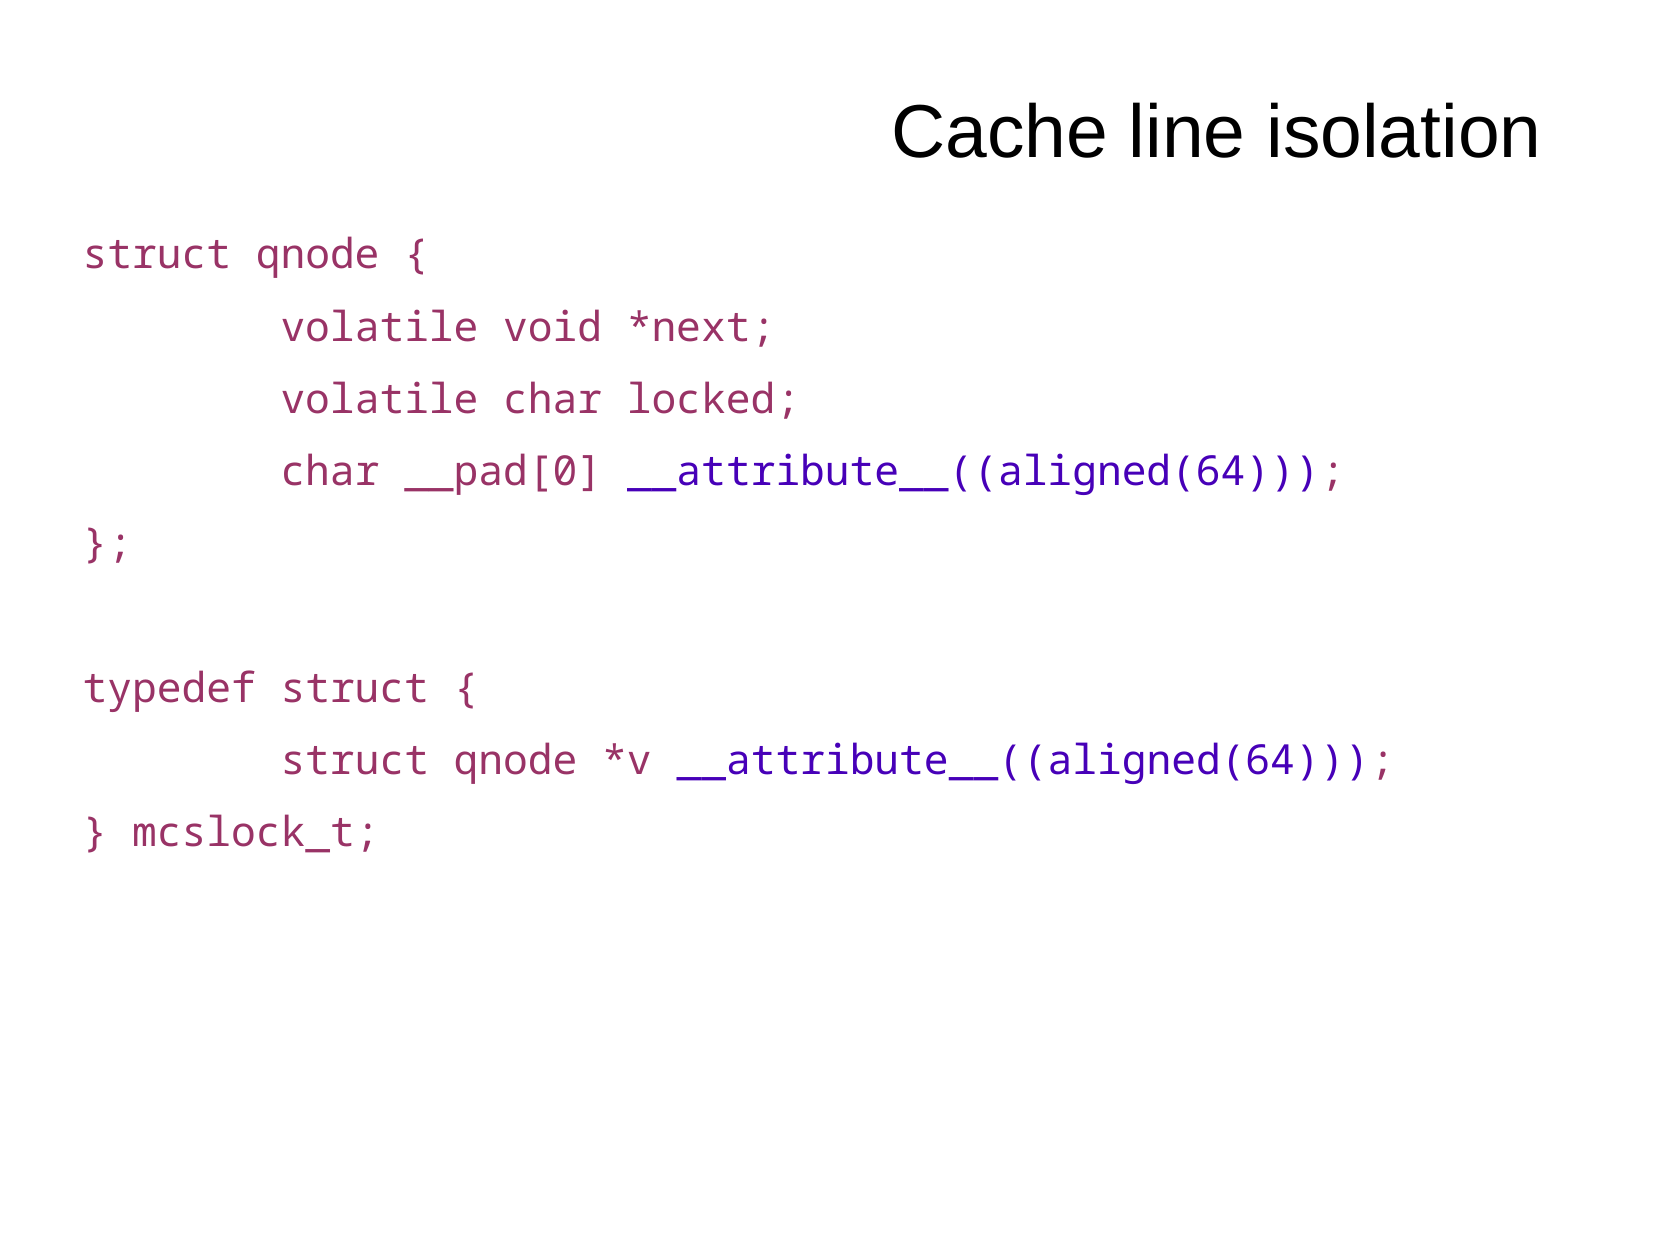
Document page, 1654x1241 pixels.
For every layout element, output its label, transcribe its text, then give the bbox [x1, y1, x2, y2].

title Cache line isolation [825, 37, 1609, 226]
list struct qnode { volatile void *next; volatile char locked; char __pad[0] __attribute__((aligned(64))); }; typedef struct { struct qnode *v __attribute__((aligned(64))); } mcslock_t; [82, 225, 1538, 863]
